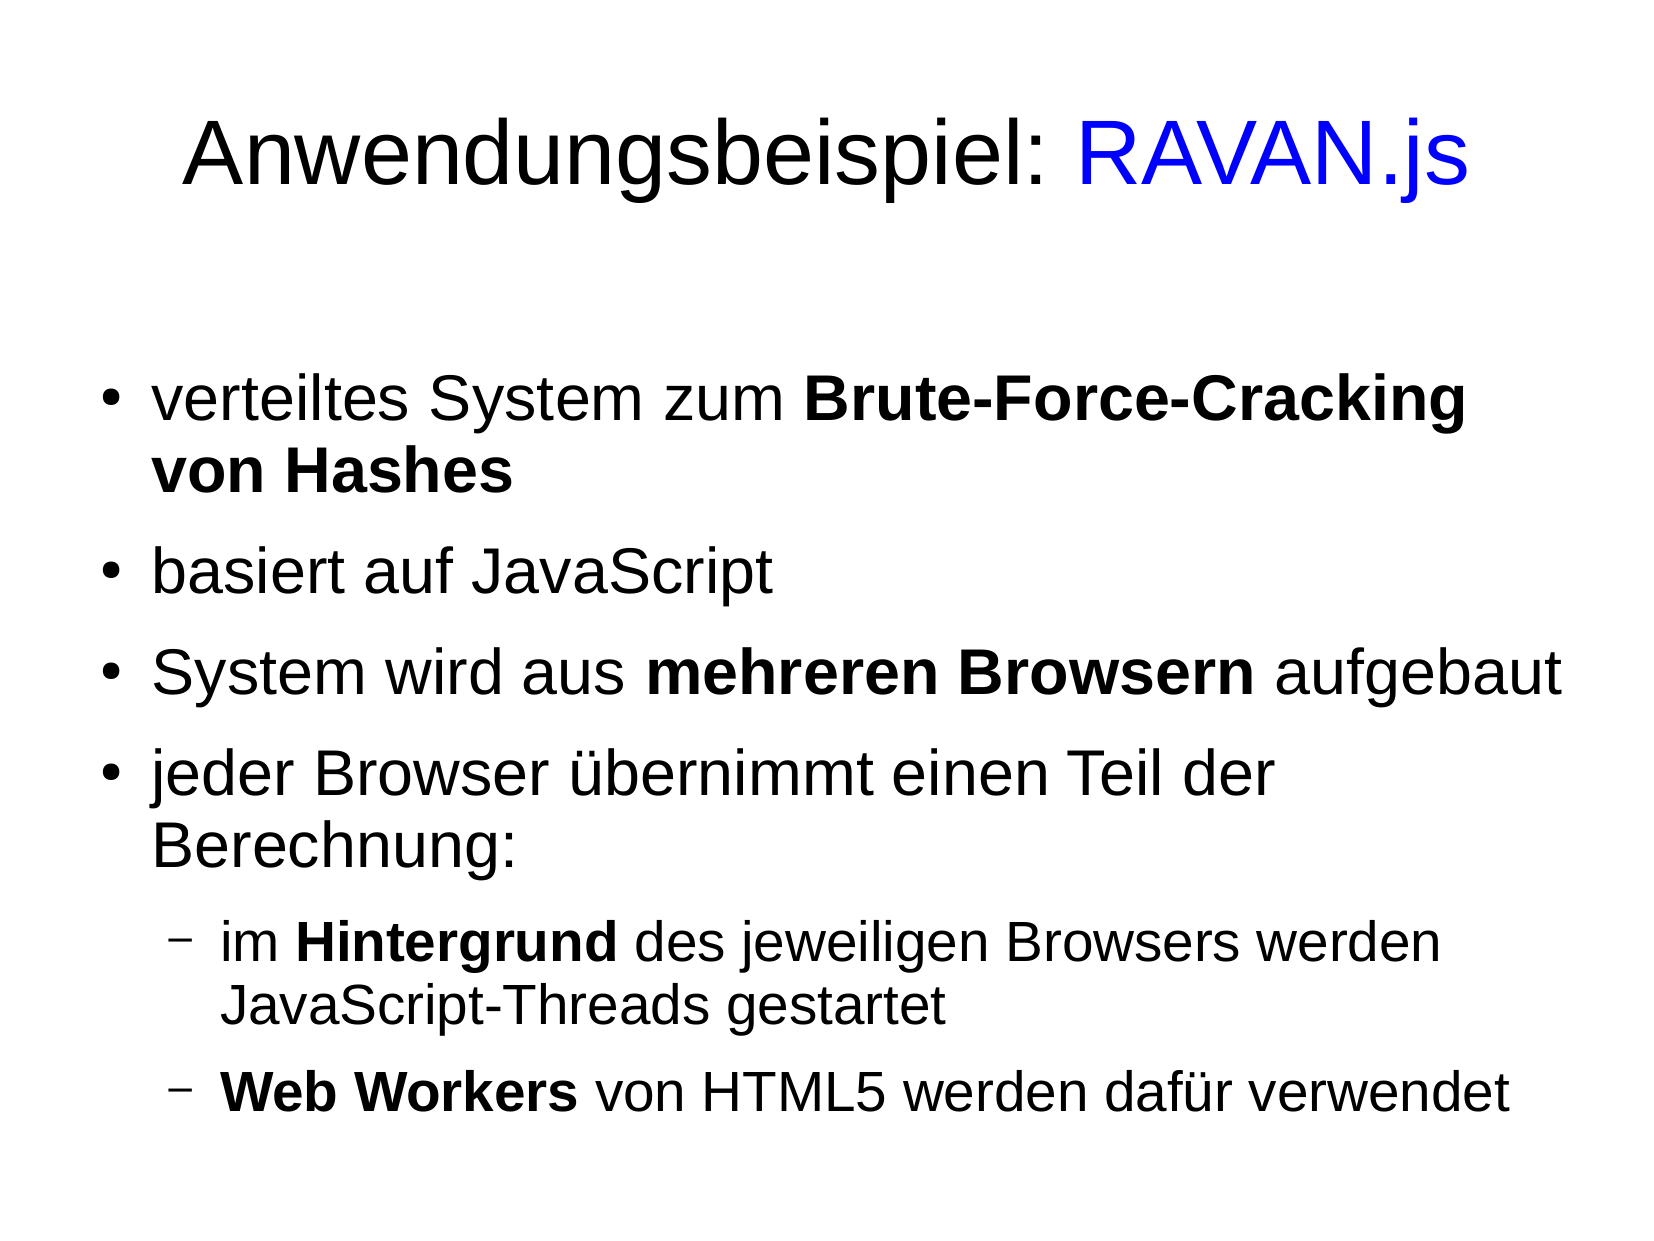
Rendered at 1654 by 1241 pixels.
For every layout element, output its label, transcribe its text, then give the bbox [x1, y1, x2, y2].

title Anwendungsbeispiel: RAVAN.js [82, 49, 1571, 257]
list verteiltes System zum Brute-Force-Cracking von Hashes basiert auf JavaScript System wird aus mehreren Browsern aufgebaut jeder Browser übernimmt einen Teil der Berechnung: im Hintergrund des jeweiligen Browsers werden JavaScript-Threads gestartet Web Workers von HTML5 werden dafür verwendet [82, 261, 1571, 1146]
